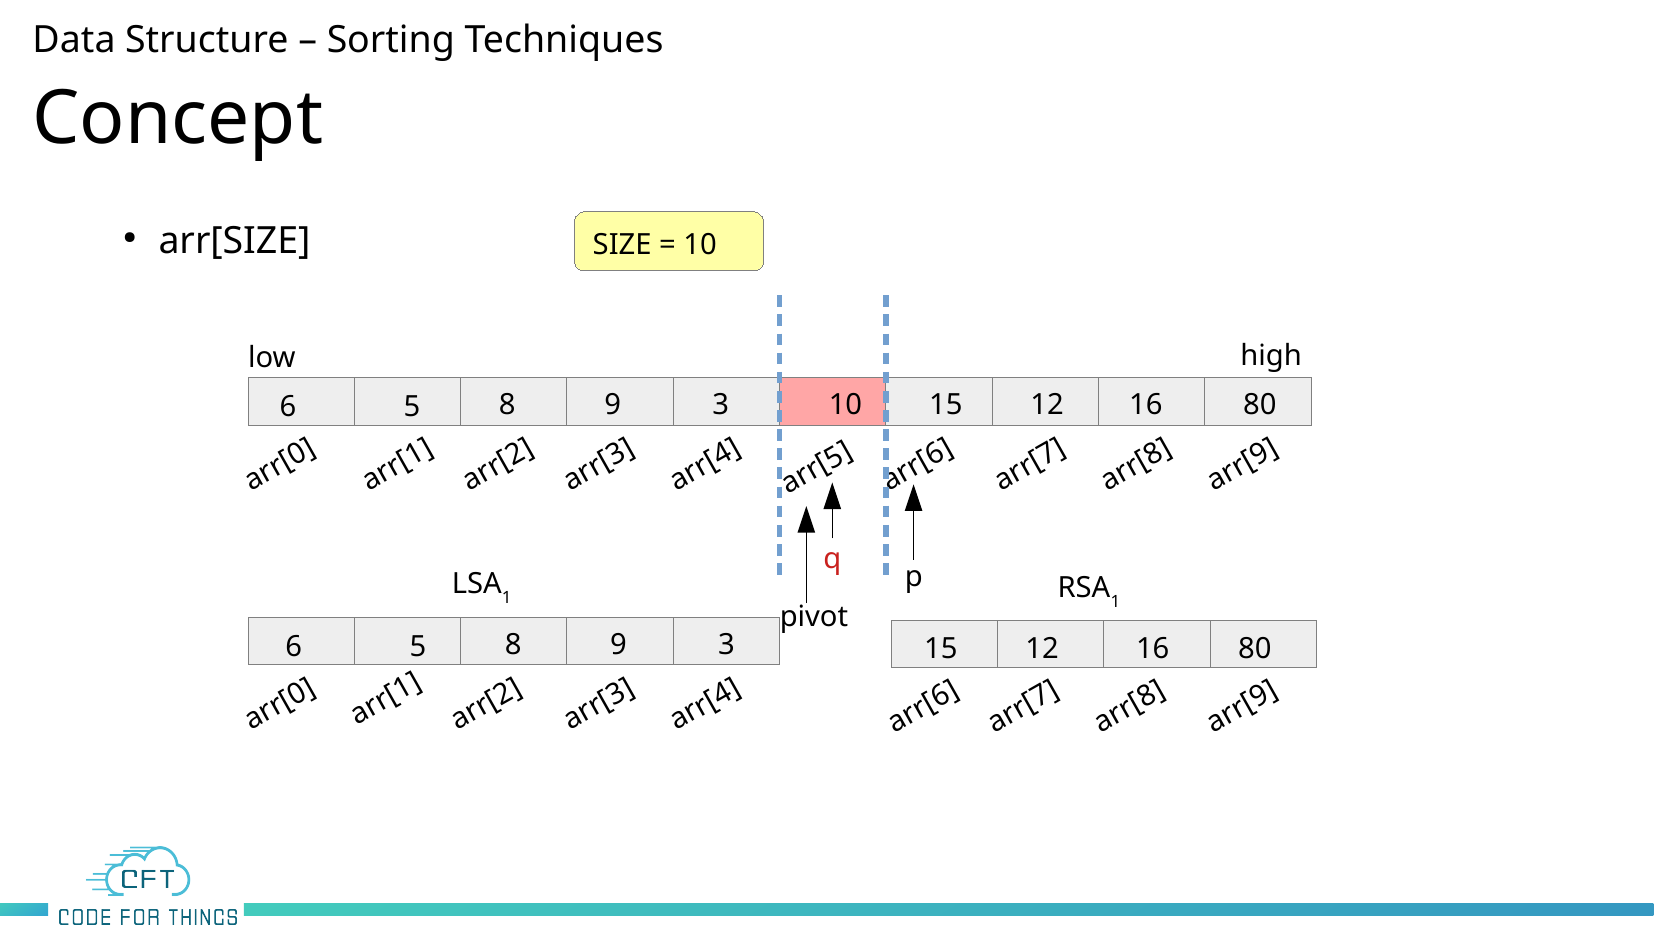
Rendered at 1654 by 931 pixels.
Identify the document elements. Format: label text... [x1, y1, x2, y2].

text_box arr[3] [537, 413, 680, 517]
text_box [1078, 620, 1121, 668]
text_box 12 [1015, 376, 1083, 426]
text_box [248, 378, 264, 426]
text_box [313, 377, 388, 426]
text_box 6 [264, 378, 313, 428]
title Data Structure – Sorting Techniques Concept [32, 12, 1184, 166]
text_box arr[6] [863, 424, 999, 515]
text_box 5 [388, 377, 438, 428]
text_box p [889, 547, 939, 615]
text_box 15 [909, 620, 977, 670]
text_box [982, 377, 1015, 426]
text_box [762, 377, 814, 426]
text_box 10 [814, 376, 881, 426]
text_box high [1225, 327, 1329, 377]
text_box 9 [589, 376, 657, 426]
text_box 5 [394, 618, 443, 668]
text_box [1182, 377, 1228, 426]
text_box 8 [484, 376, 551, 426]
text_box 3 [695, 616, 765, 666]
text_box arr[6] [862, 670, 988, 751]
text_box arr[7] [962, 670, 1089, 751]
text_box arr[1] [324, 659, 452, 742]
text_box [891, 620, 909, 668]
text_box RSA1 [1042, 559, 1143, 615]
text_box 12 [1010, 620, 1078, 670]
text_box 3 [690, 376, 762, 426]
text_box [1083, 377, 1114, 426]
text_box arr[7] [971, 404, 1111, 517]
text_box arr[4] [647, 411, 786, 517]
text_box arr[8] [1068, 670, 1191, 751]
text_box [438, 377, 484, 426]
text_box arr[SIZE] [108, 205, 353, 272]
text_box 15 [914, 376, 982, 426]
text_box [657, 377, 690, 426]
text_box arr[9] [1181, 405, 1323, 517]
text_box arr[4] [644, 666, 775, 756]
text_box arr[0] [218, 401, 360, 517]
text_box 8 [490, 616, 557, 666]
text_box 16 [1121, 620, 1188, 670]
text_box arr[8] [1079, 401, 1213, 517]
text_box [1188, 620, 1223, 668]
text_box [557, 617, 595, 665]
text_box [1291, 620, 1317, 668]
text_box 6 [270, 618, 319, 668]
text_box 9 [595, 616, 663, 666]
text_box [551, 377, 589, 426]
text_box 16 [1114, 376, 1182, 426]
text_box pivot [765, 588, 869, 674]
text_box low [233, 328, 337, 378]
picture [59, 846, 237, 925]
text_box arr[2] [437, 404, 574, 517]
text_box arr[9] [1181, 663, 1308, 751]
text_box 80 [1223, 620, 1291, 670]
text_box [977, 620, 1010, 668]
text_box LSA1 [437, 555, 533, 611]
text_box arr[2] [425, 666, 548, 748]
text_box arr[0] [218, 647, 343, 748]
text_box [663, 617, 695, 665]
text_box SIZE = 10 [577, 215, 758, 265]
text_box [1296, 377, 1312, 426]
text_box arr[3] [537, 666, 664, 748]
text_box arr[1] [336, 401, 473, 517]
text_box [248, 617, 490, 665]
text_box [574, 211, 764, 271]
text_box 80 [1228, 377, 1296, 426]
text_box arr[5] [756, 426, 898, 520]
text_box q [808, 529, 857, 579]
text_box [881, 377, 914, 426]
